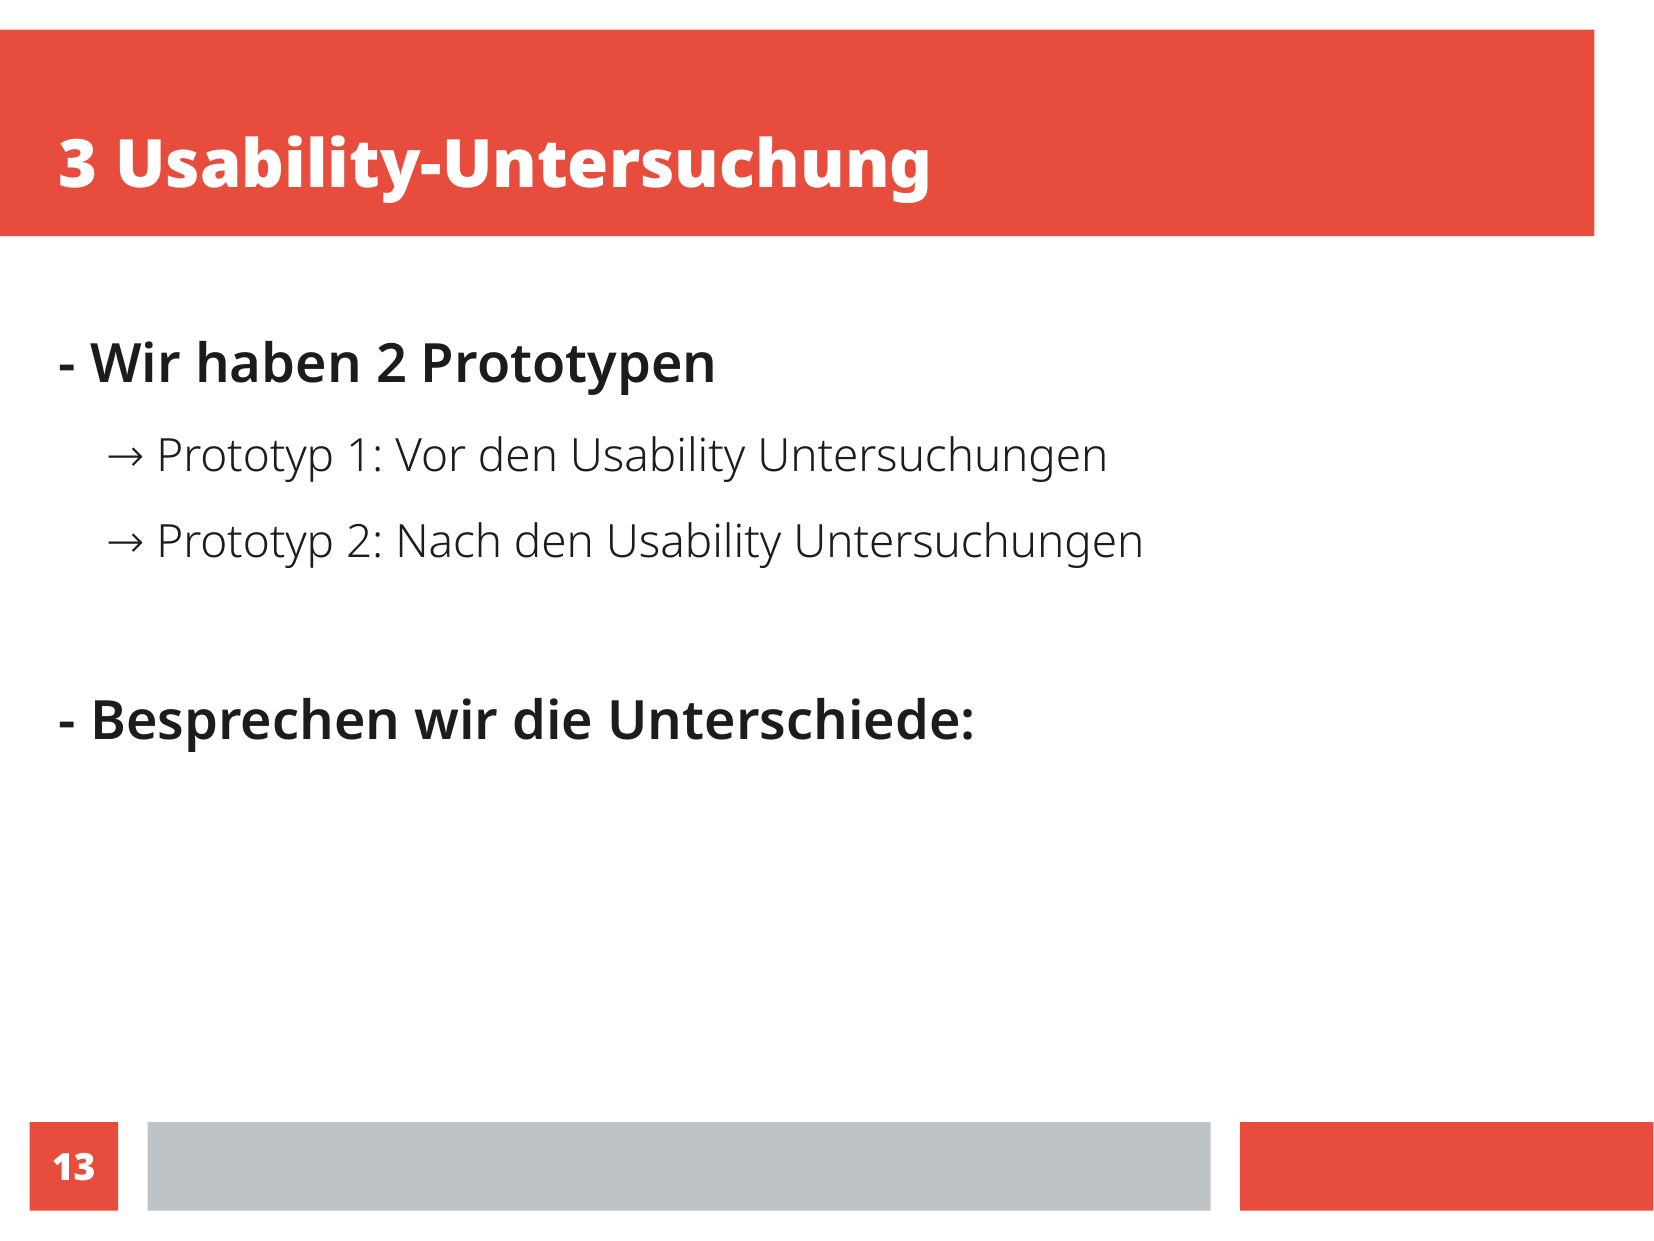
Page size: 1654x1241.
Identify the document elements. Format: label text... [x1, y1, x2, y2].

title 3 Usability-Untersuchung [59, 59, 1595, 207]
list - Wir haben 2 Prototypen → Prototyp 1: Vor den Usability Untersuchungen → Prototyp 2: Nach den Usability Untersuchungen - Besprechen wir die Unterschiede: [59, 324, 1565, 1093]
